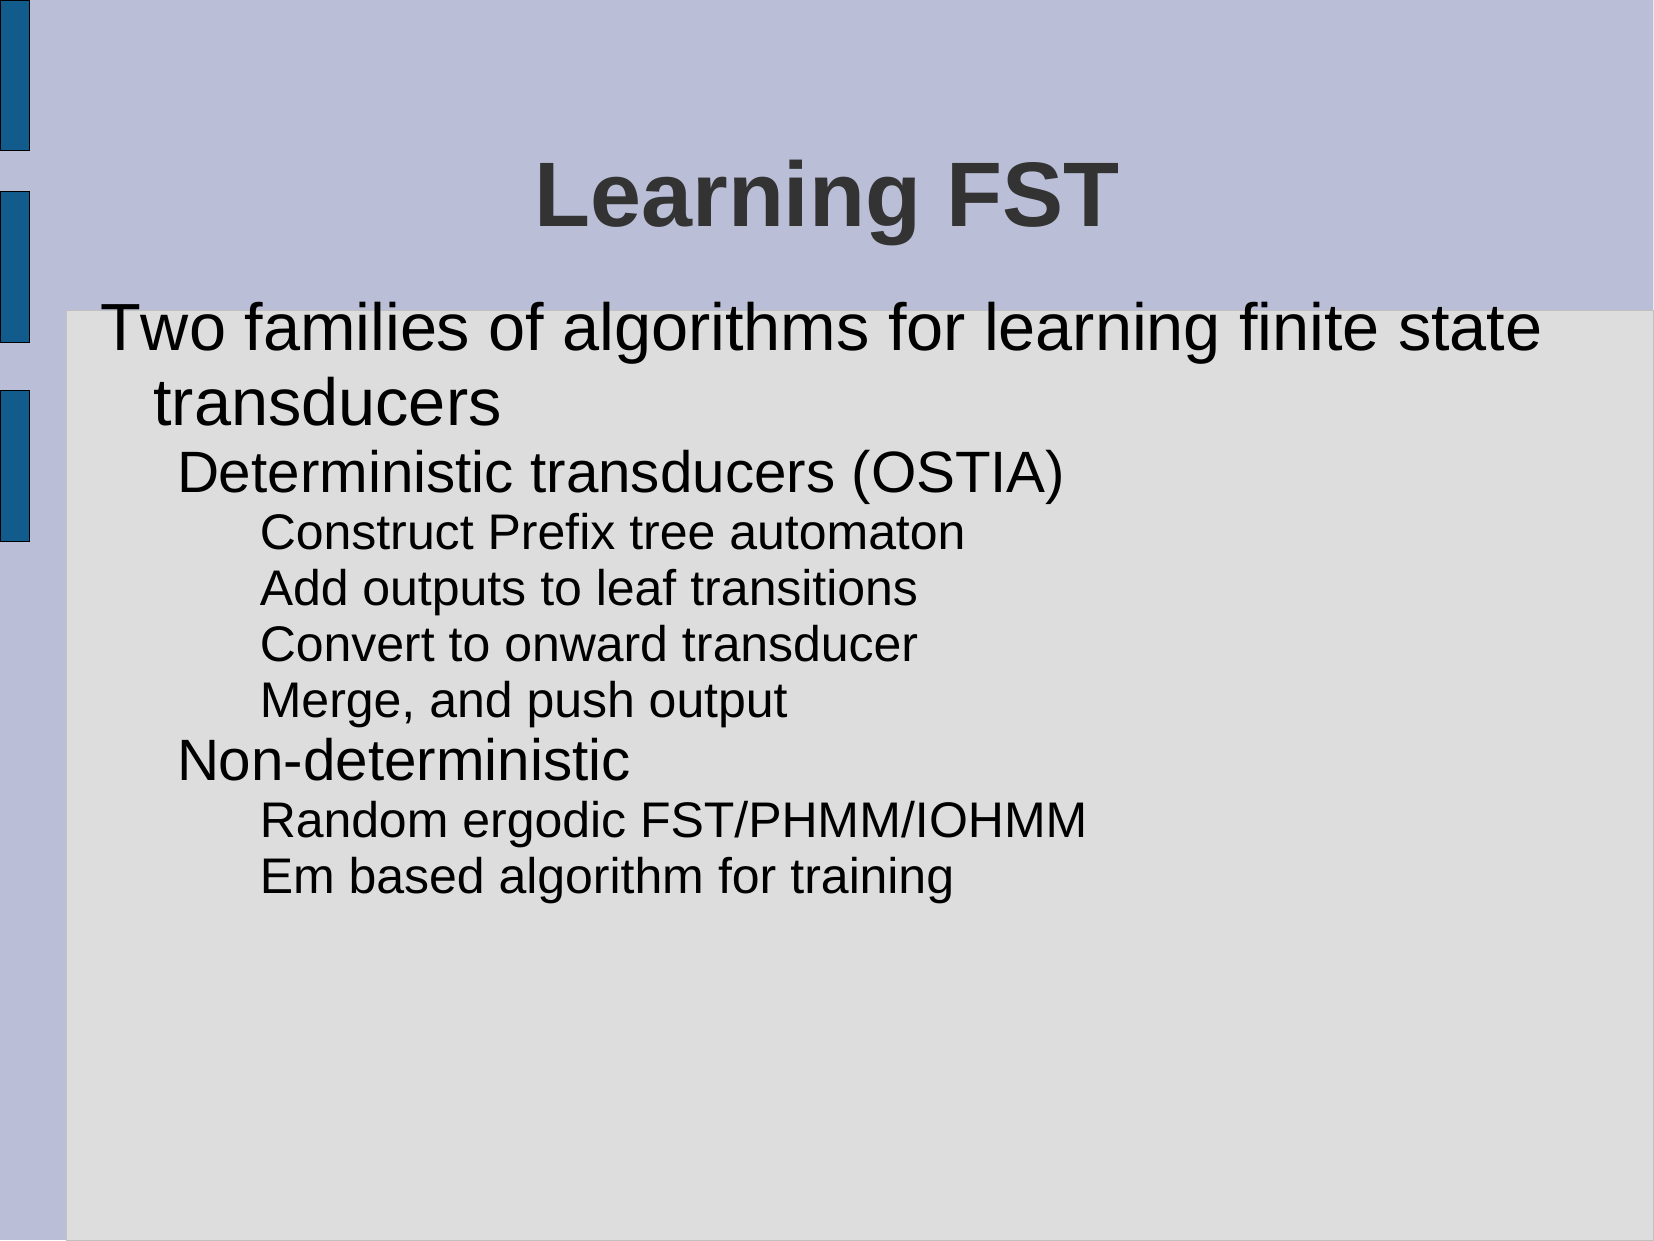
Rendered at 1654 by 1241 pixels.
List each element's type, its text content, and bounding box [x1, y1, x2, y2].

list Two families of algorithms for learning finite state transducers Deterministic transducers (OSTIA) Construct Prefix tree automaton Add outputs to leaf transitions Convert to onward transducer Merge, and push output Non-deterministic Random ergodic FST/PHMM/IOHMM Em based algorithm for training [82, 290, 1571, 1109]
title Learning FST [121, 91, 1534, 290]
